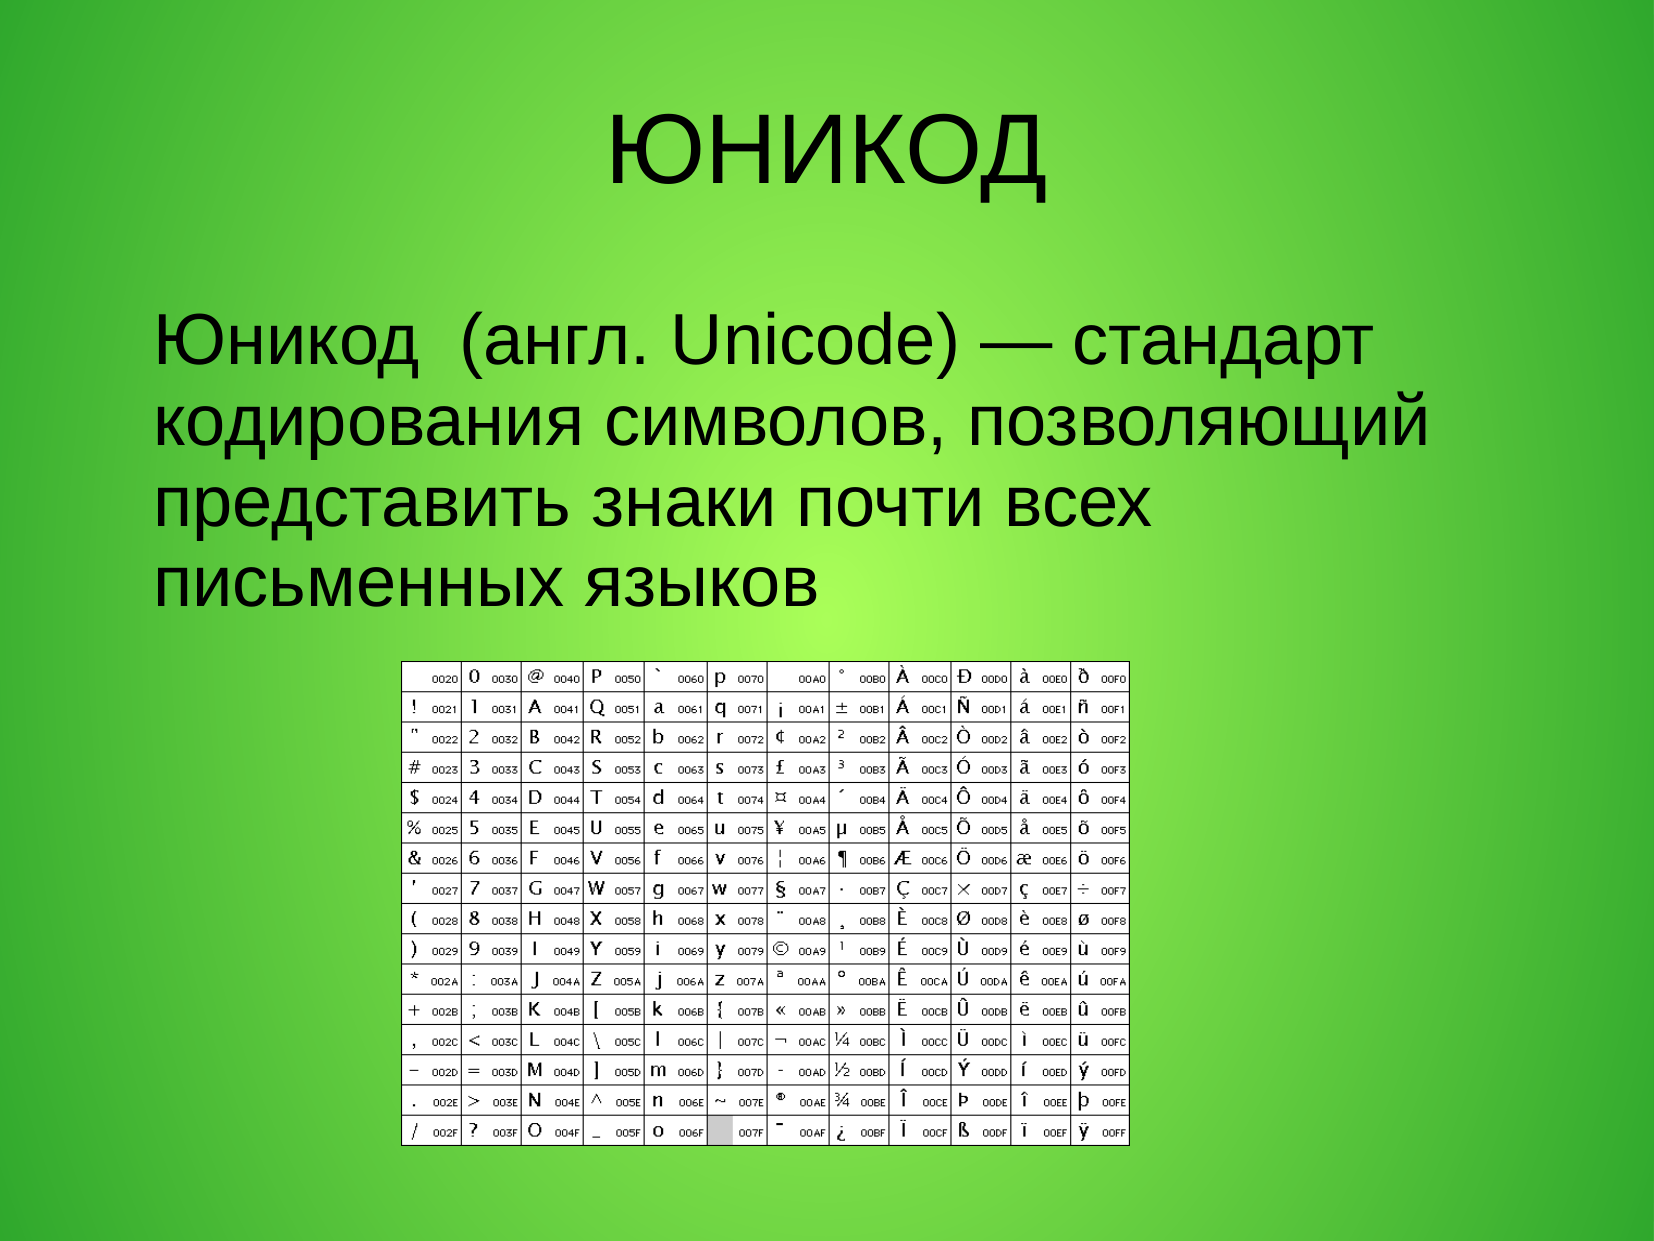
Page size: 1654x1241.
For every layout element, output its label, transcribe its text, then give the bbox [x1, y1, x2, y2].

list Юникод (англ. Unicode) — стандарт кодирования символов, позволяющий представить знаки почти всех письменных языков [82, 299, 1571, 626]
picture [401, 661, 1130, 1146]
title ЮНИКОД [82, 47, 1571, 252]
